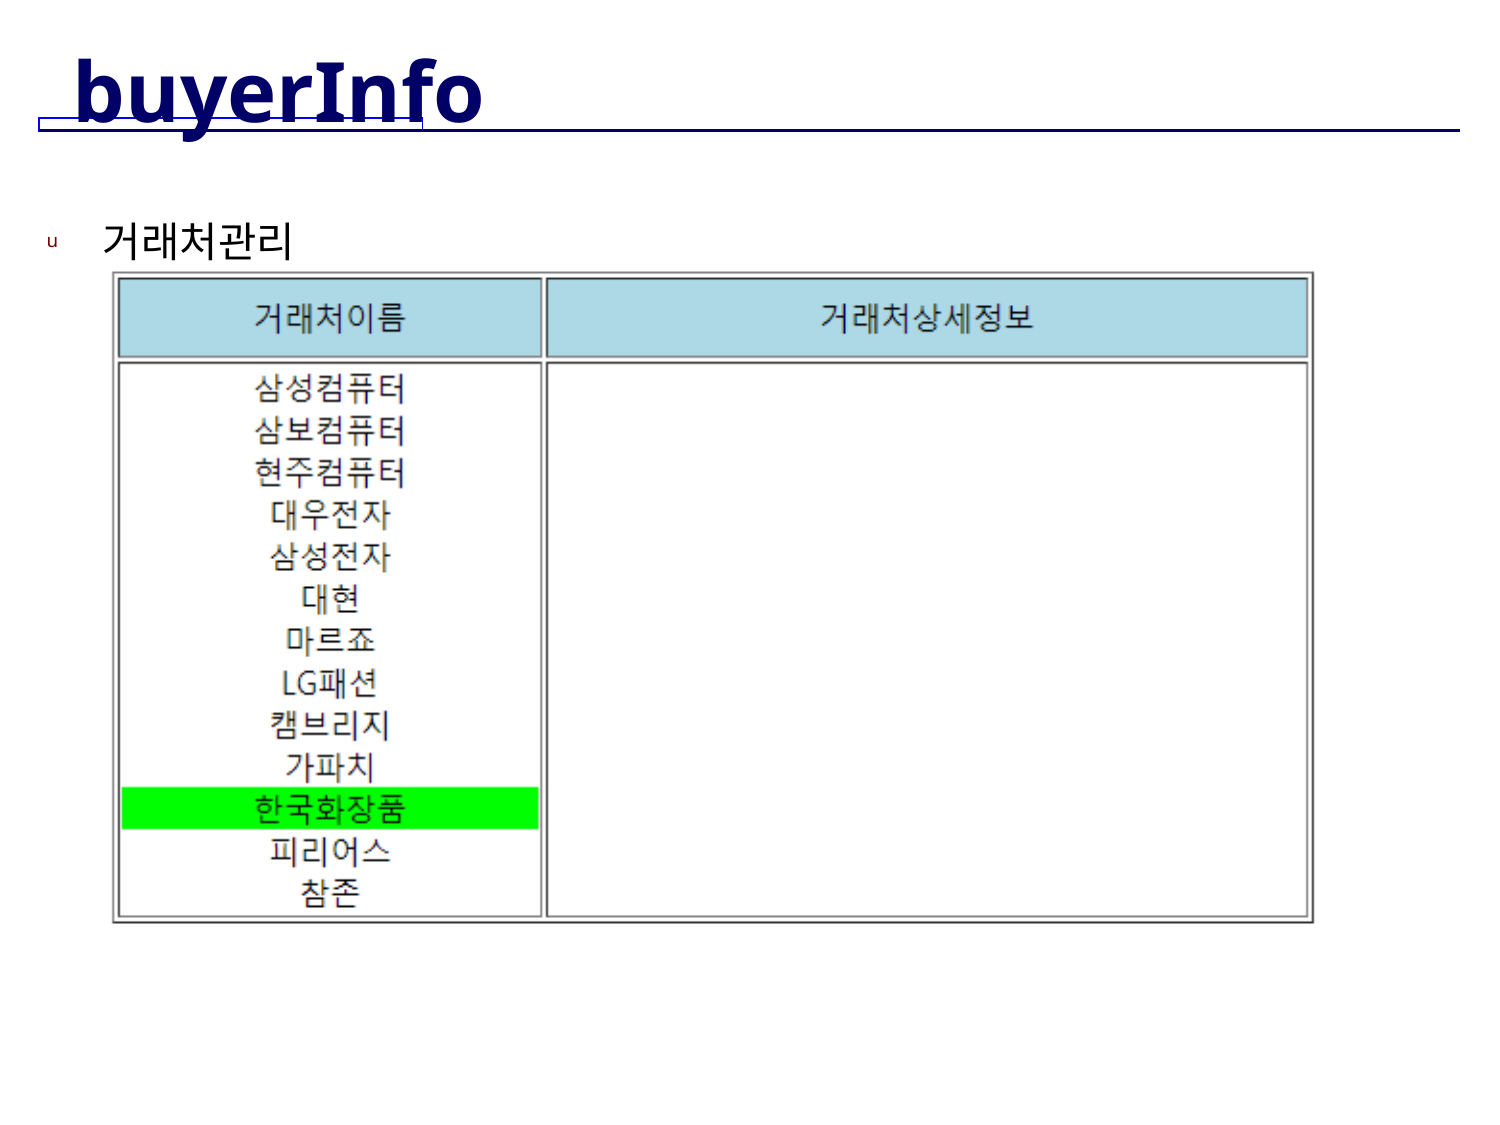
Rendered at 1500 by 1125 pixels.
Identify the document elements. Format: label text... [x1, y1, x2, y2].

list 거래처관리 [31, 208, 1460, 960]
picture [105, 262, 1322, 938]
title buyerInfo [58, 31, 1077, 110]
